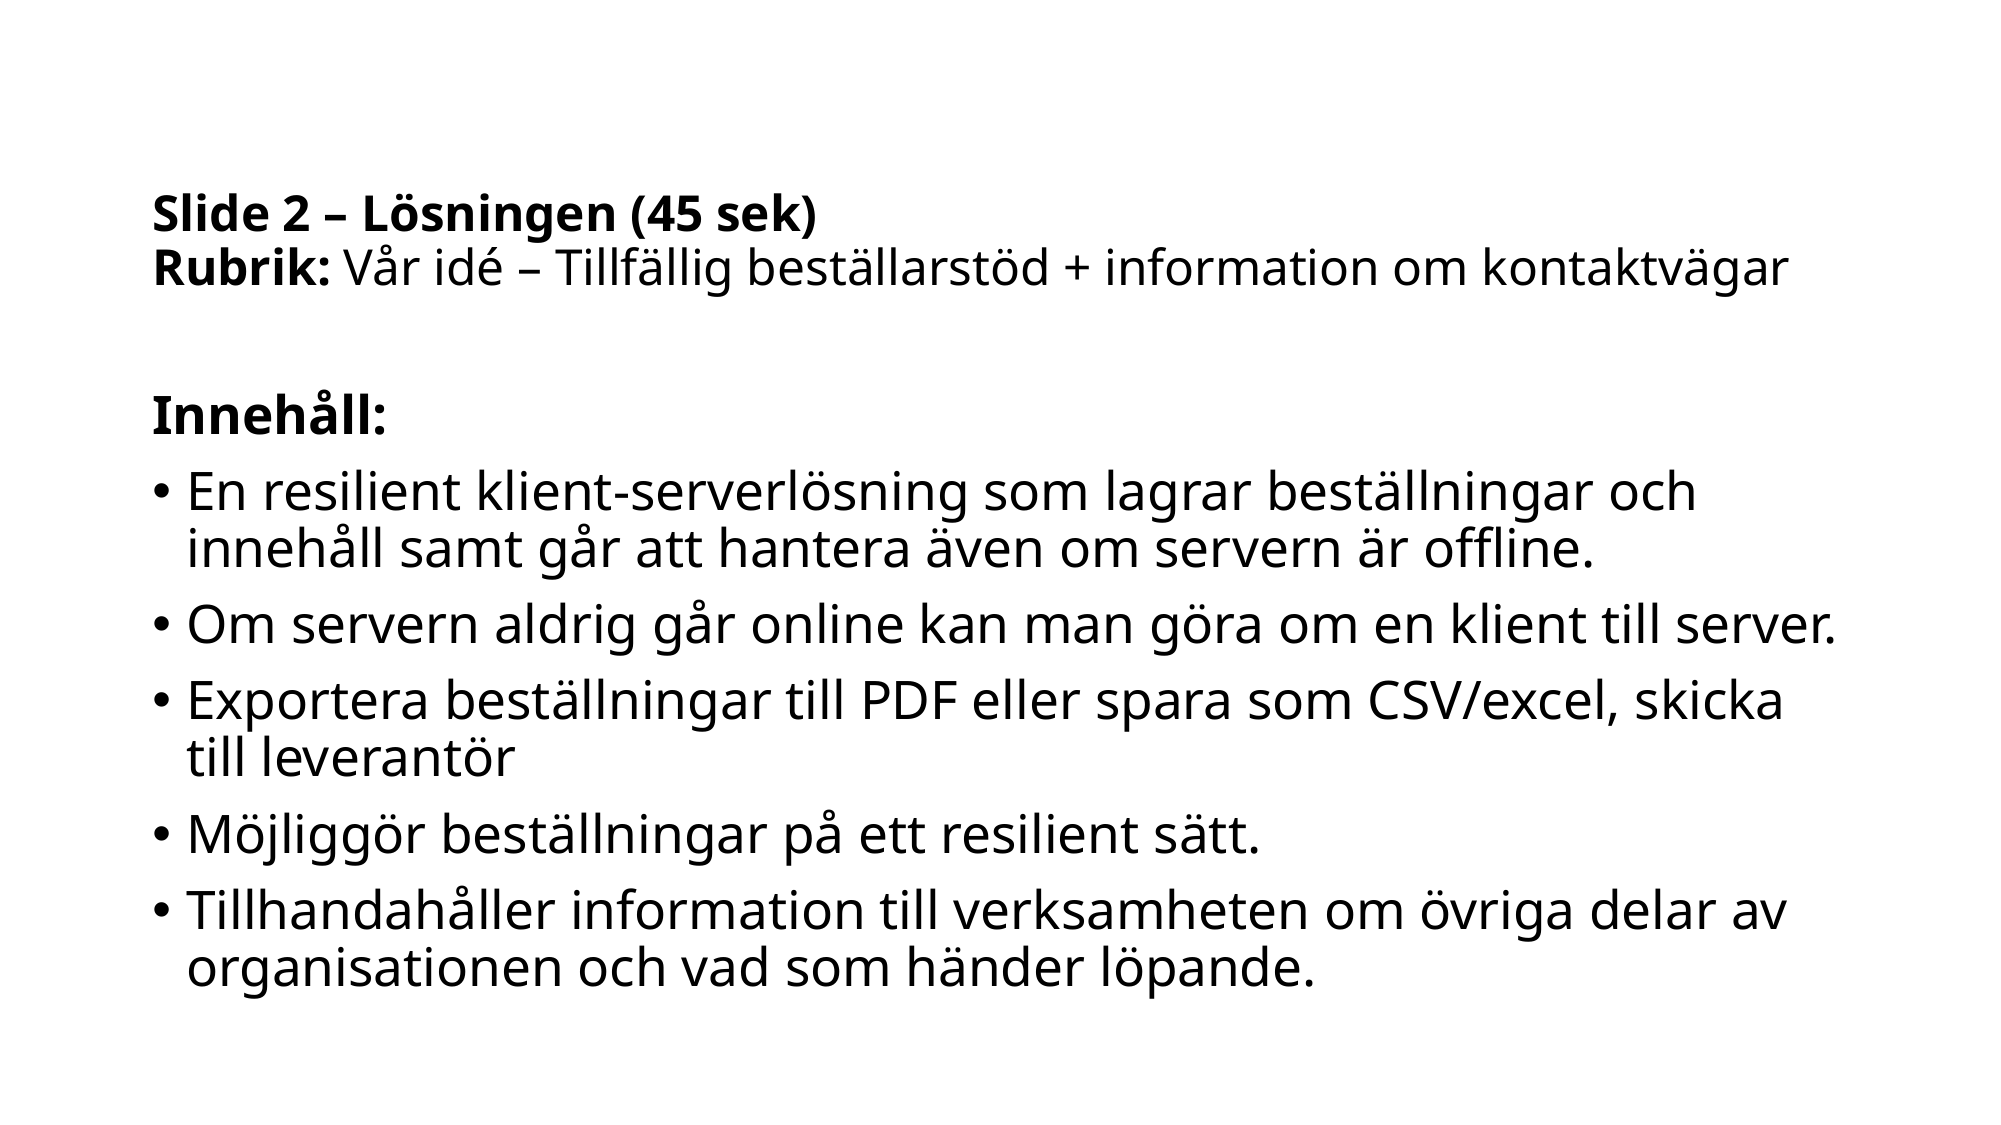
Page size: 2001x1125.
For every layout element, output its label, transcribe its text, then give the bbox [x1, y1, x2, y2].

title Slide 2 – Lösningen (45 sek) Rubrik: Vår idé – Tillfällig beställarstöd + information om kontaktvägar [137, 163, 1863, 381]
list Innehåll: En resilient klient-serverlösning som lagrar beställningar och innehåll samt går att hantera även om servern är offline. Om servern aldrig går online kan man göra om en klient till server. Exportera beställningar till PDF eller spara som CSV/excel, skicka till leverantör Möjliggör beställningar på ett resilient sätt. Tillhandahåller information till verksamheten om övriga delar av organisationen och vad som händer löpande. [137, 381, 1863, 1014]
